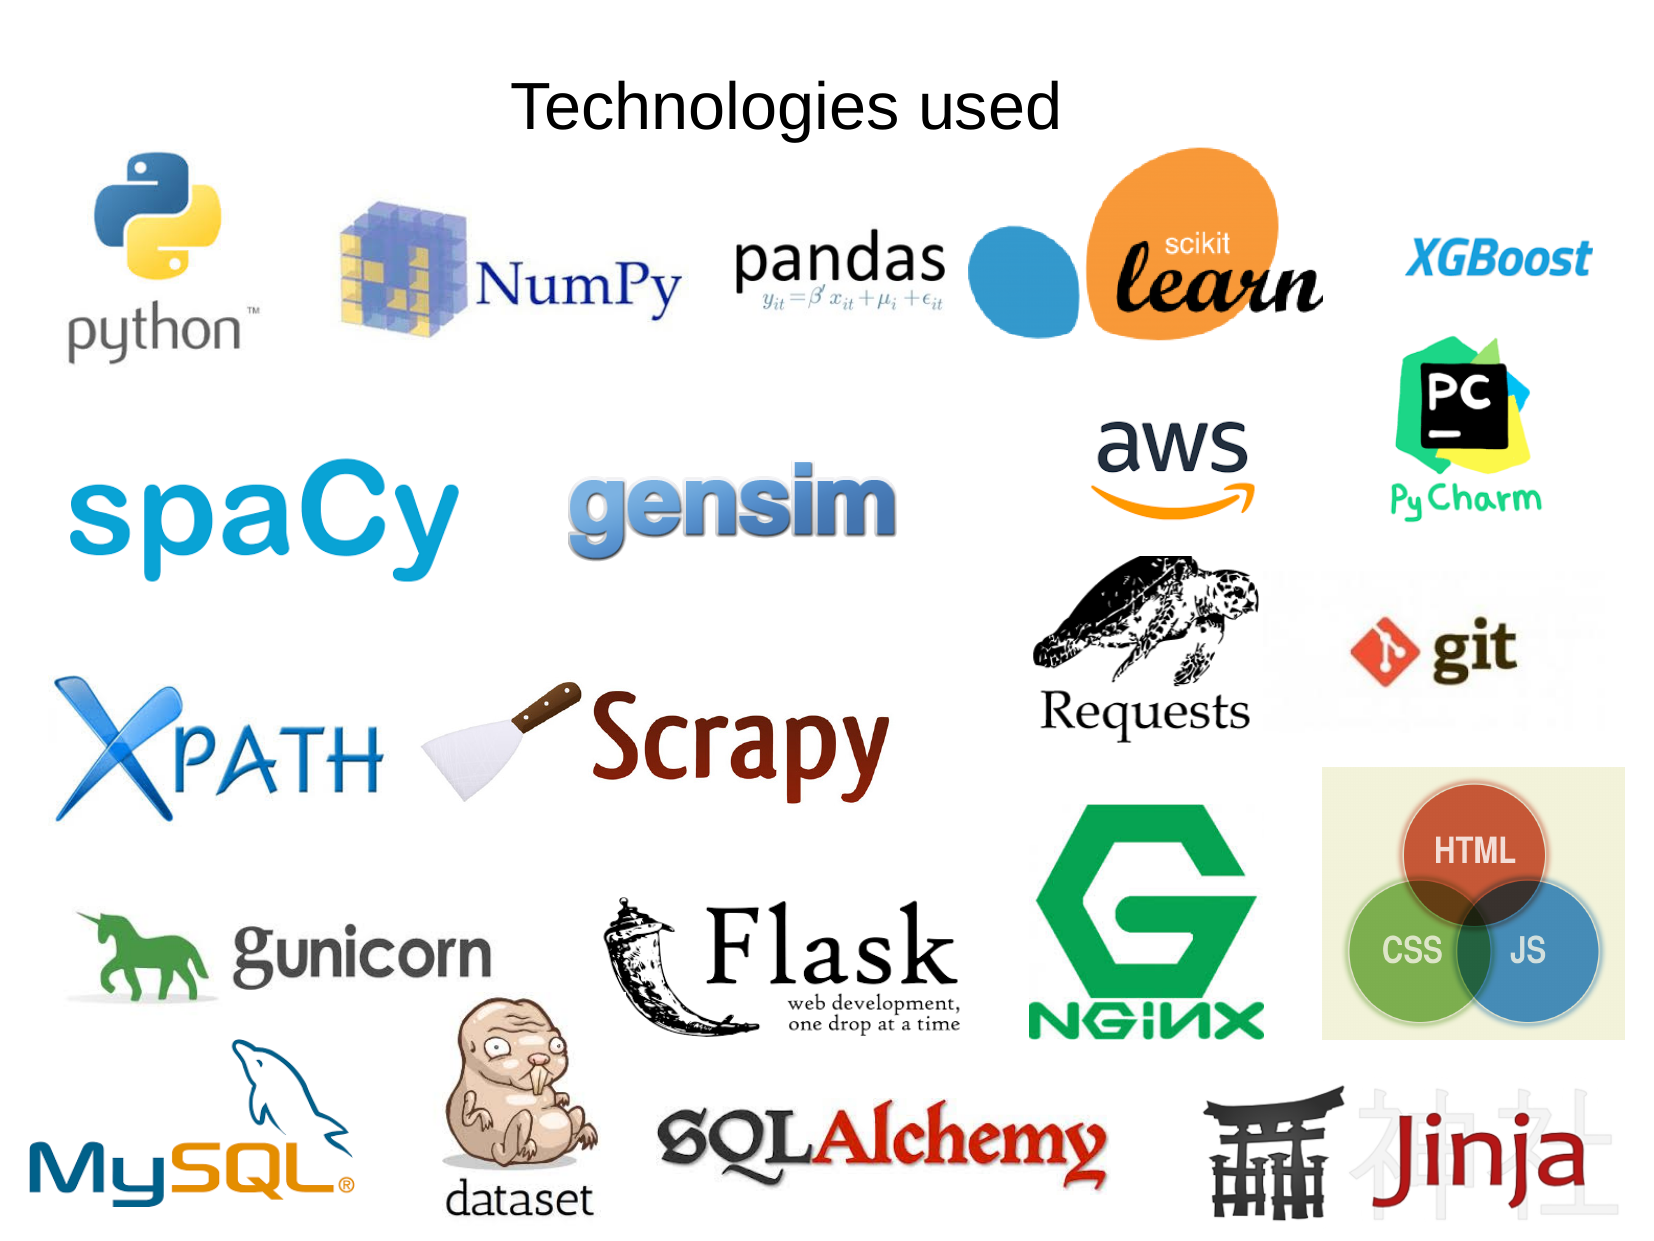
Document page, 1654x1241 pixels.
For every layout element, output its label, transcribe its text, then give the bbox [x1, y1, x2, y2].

picture [736, 165, 945, 374]
picture [656, 1098, 1111, 1195]
picture [29, 1039, 355, 1208]
picture [330, 189, 689, 343]
picture [1348, 155, 1593, 542]
picture [968, 82, 1335, 745]
picture [1263, 571, 1605, 733]
picture [37, 141, 272, 377]
picture [568, 460, 898, 563]
picture [47, 893, 969, 1235]
picture [48, 667, 390, 827]
picture [70, 450, 463, 591]
picture [1192, 1074, 1631, 1234]
picture [1029, 804, 1264, 1040]
picture [414, 671, 898, 815]
picture [1322, 767, 1625, 1040]
picture [70, 506, 112, 544]
text_box Technologies used [496, 61, 1080, 151]
